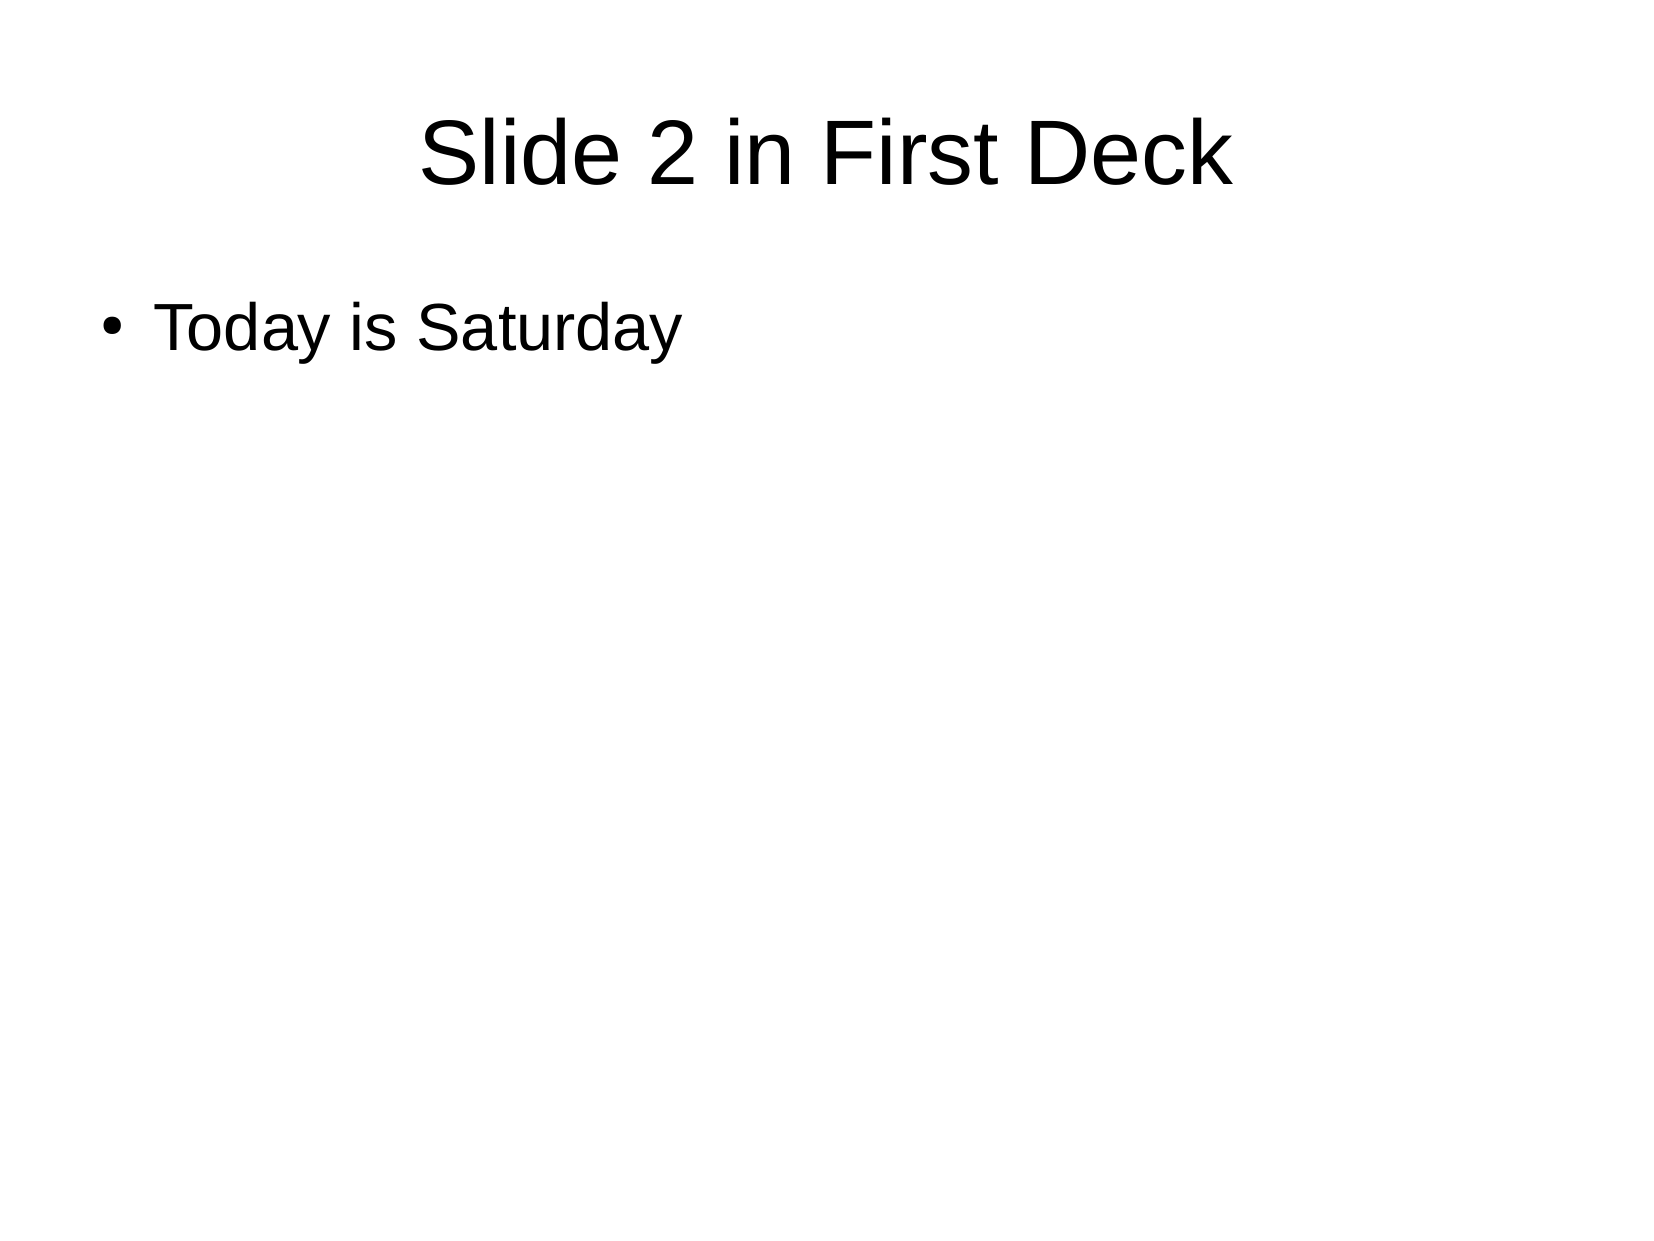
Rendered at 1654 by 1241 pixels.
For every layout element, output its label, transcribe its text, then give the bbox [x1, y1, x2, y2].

title Slide 2 in First Deck [82, 49, 1571, 257]
list Today is Saturday [82, 290, 1571, 1010]
